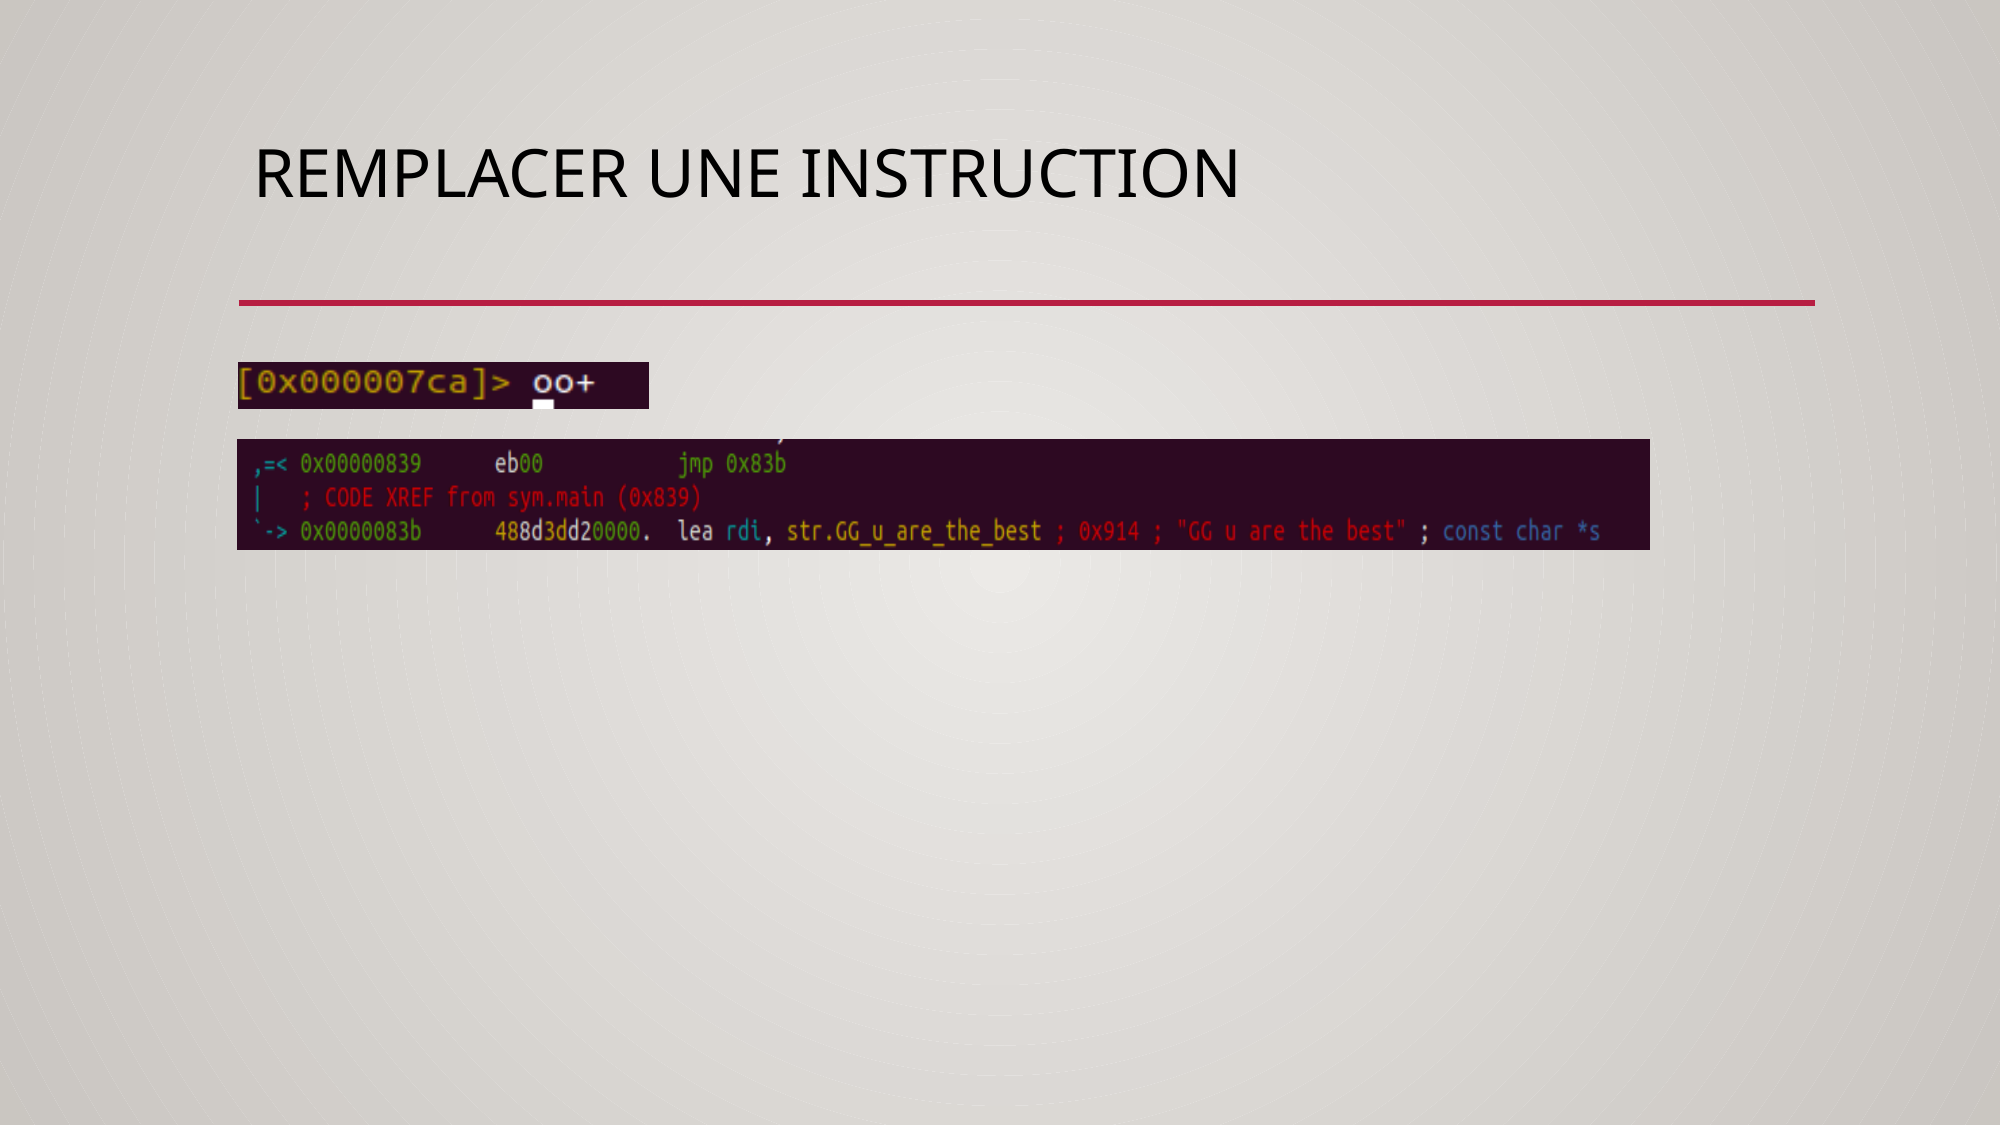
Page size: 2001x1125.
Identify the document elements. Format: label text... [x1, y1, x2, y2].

picture [237, 439, 1650, 550]
picture [238, 362, 649, 409]
title REMPLACER UNE INSTRUCTION [238, 131, 1814, 305]
